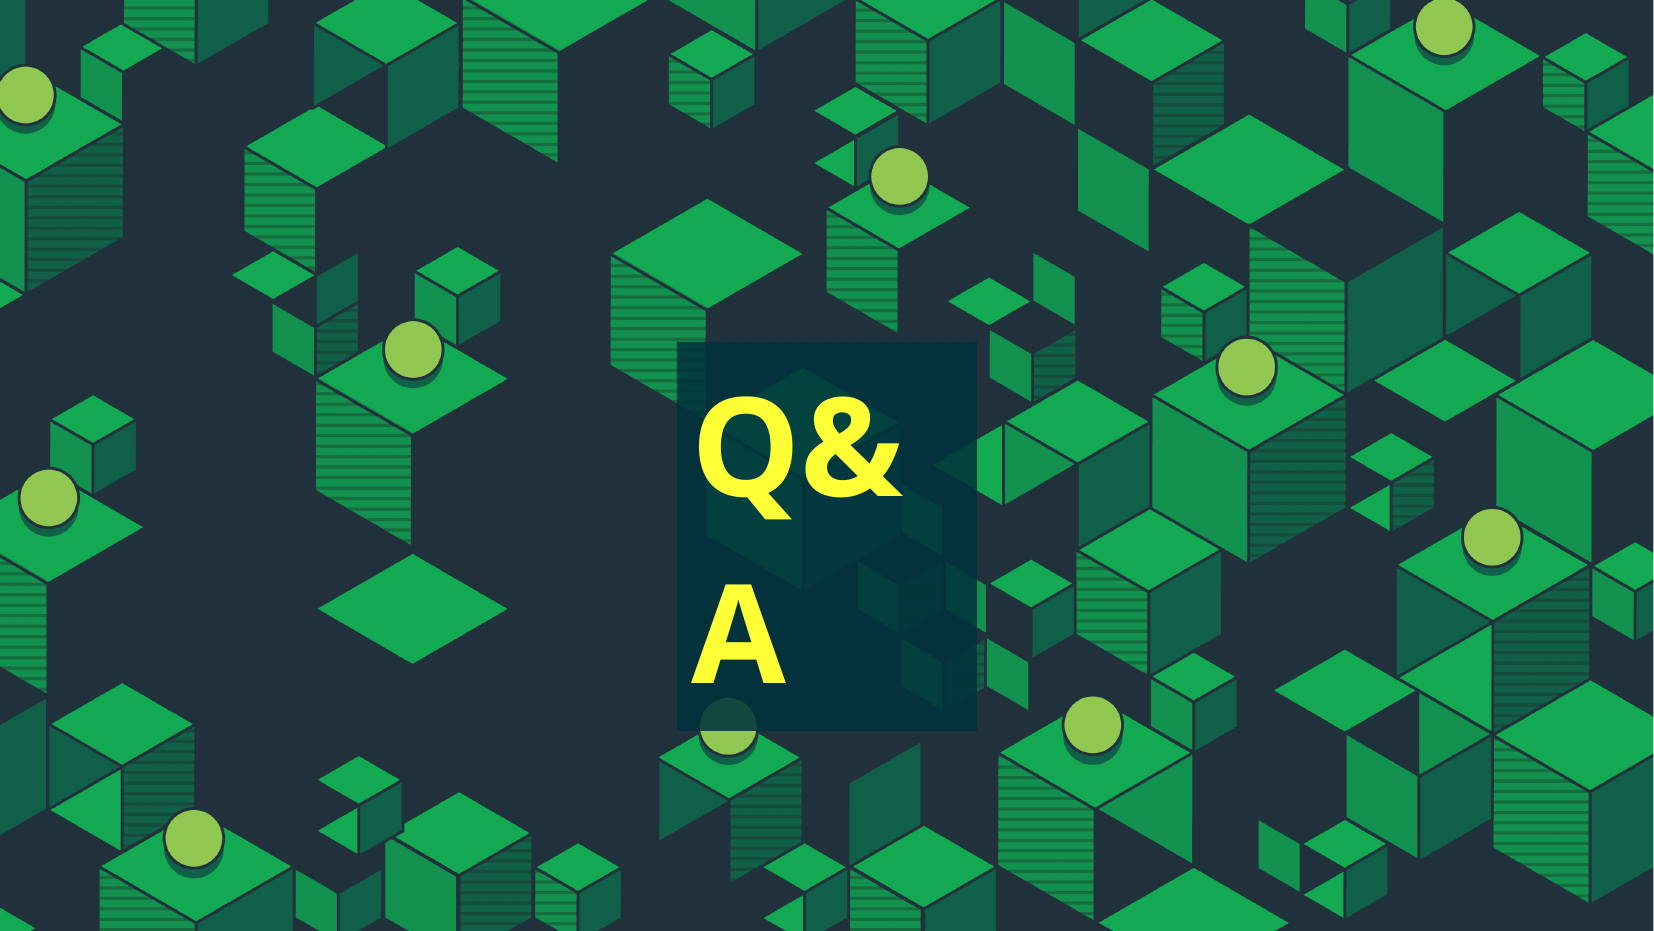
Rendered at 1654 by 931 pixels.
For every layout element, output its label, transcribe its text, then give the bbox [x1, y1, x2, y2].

text_box Q&A [676, 341, 977, 589]
picture [0, 0, 1654, 931]
